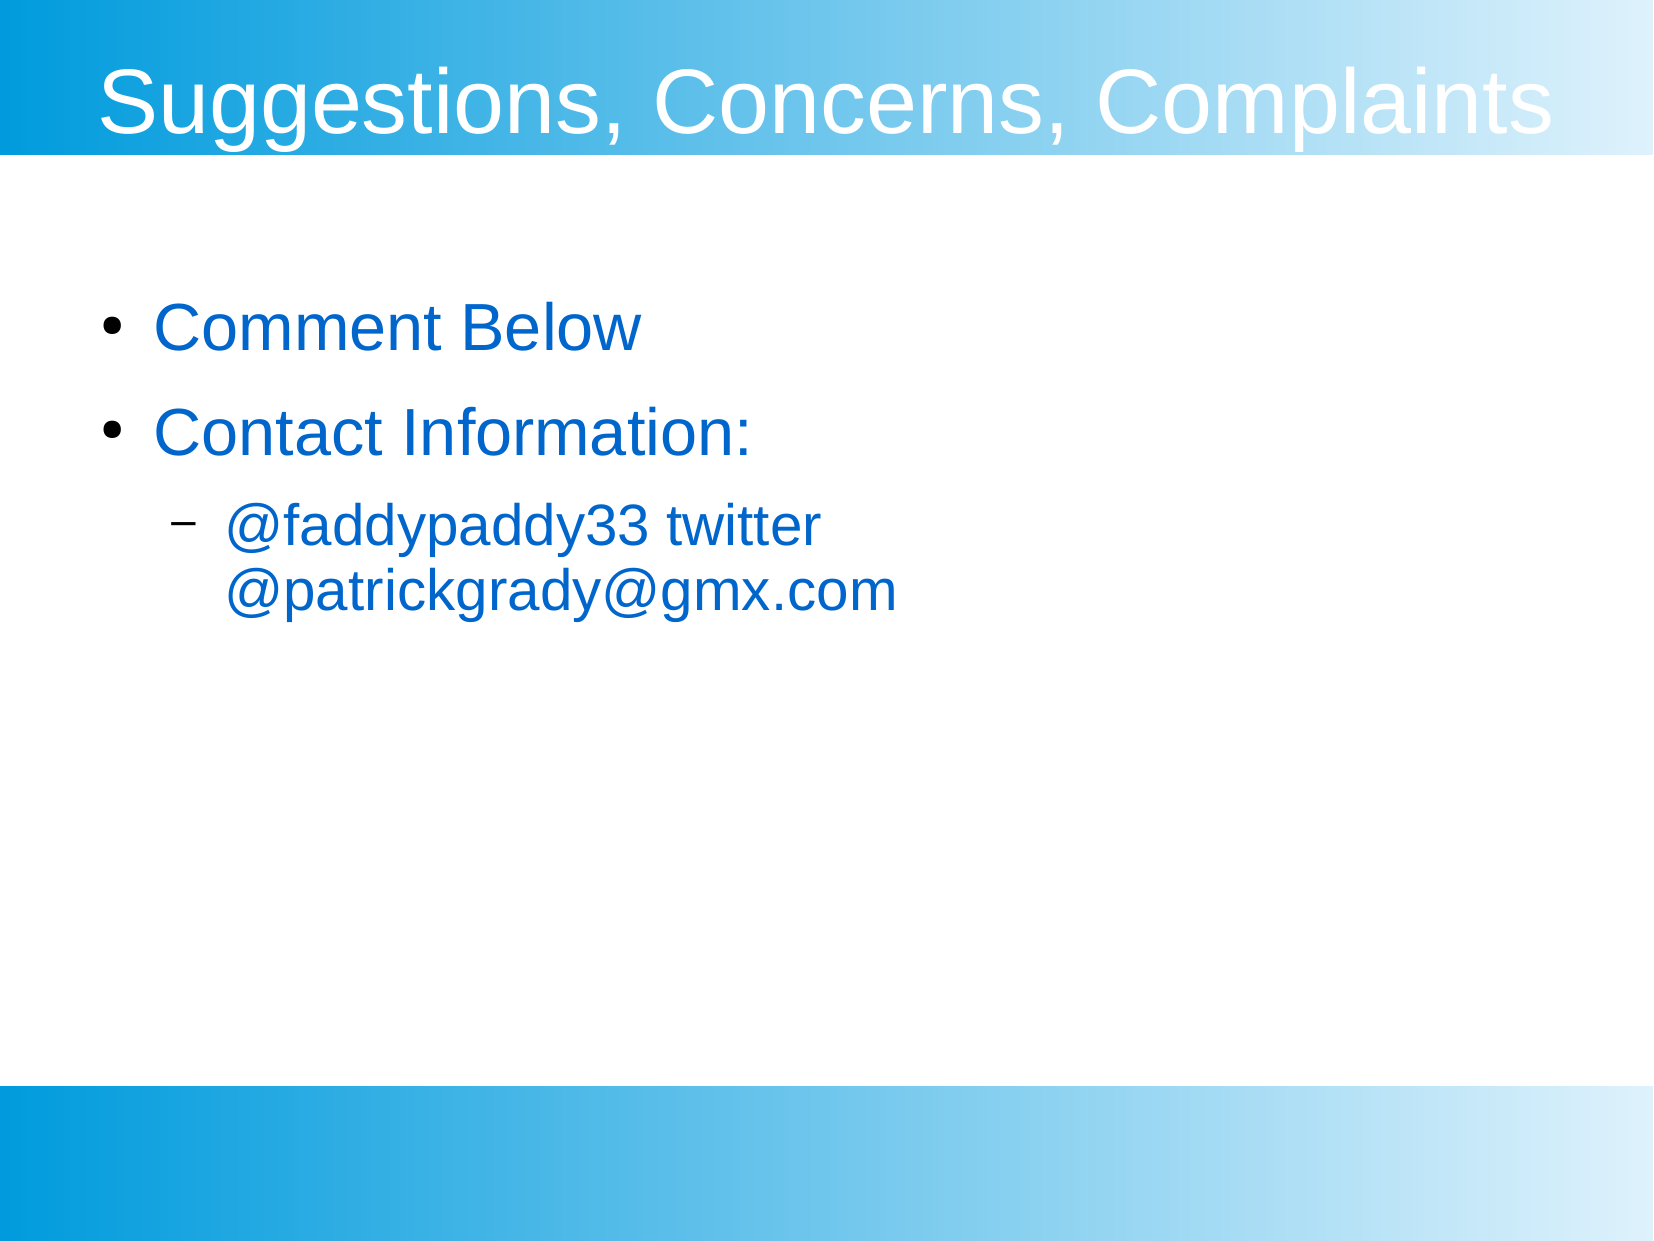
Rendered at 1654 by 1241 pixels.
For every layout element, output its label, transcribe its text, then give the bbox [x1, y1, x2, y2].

title Suggestions, Concerns, Complaints [82, 49, 1571, 155]
list Comment Below Contact Information: @faddypaddy33 twitter @patrickgrady@gmx.com [82, 290, 1571, 1010]
